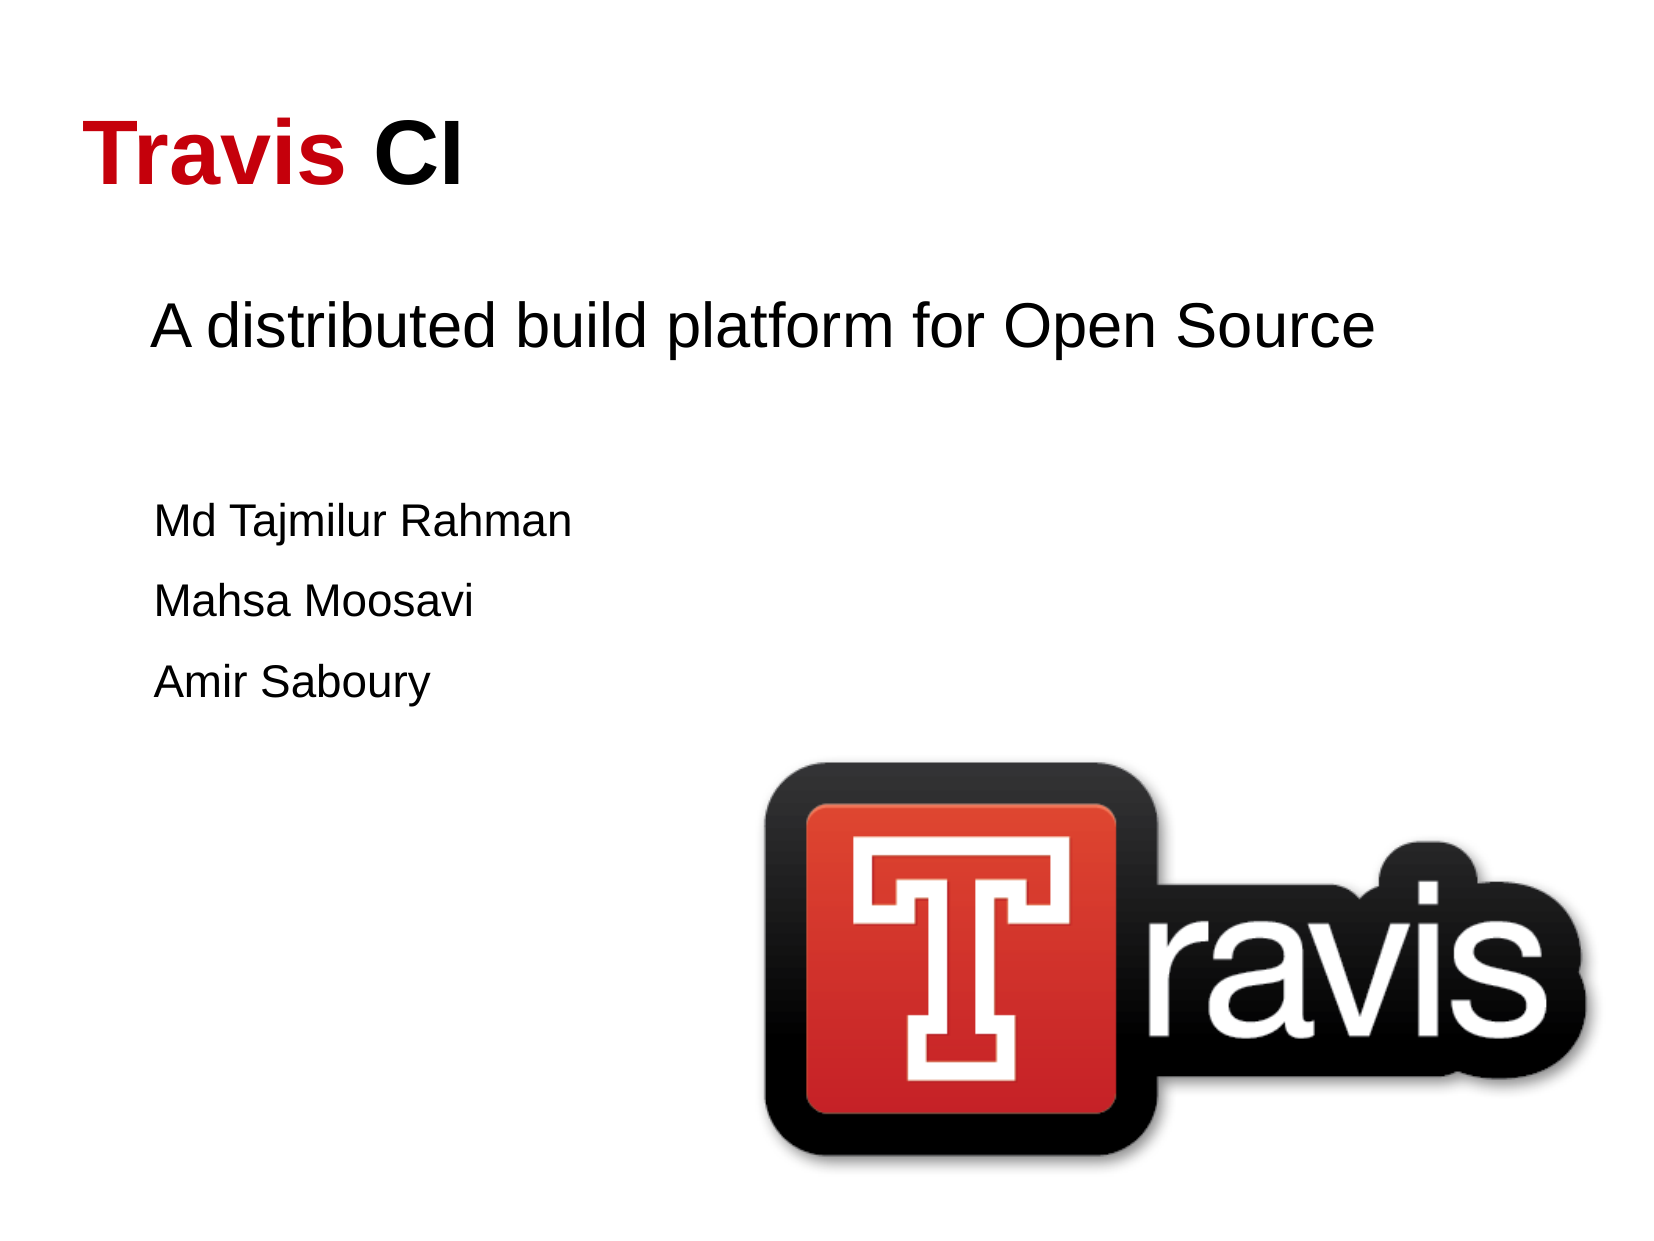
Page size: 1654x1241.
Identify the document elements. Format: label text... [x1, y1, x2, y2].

list A distributed build platform for Open Source [82, 290, 1382, 426]
list Md Tajmilur Rahman Mahsa Moosavi Amir Saboury [82, 494, 1571, 751]
title Travis CI [82, 49, 1571, 257]
picture [755, 755, 1606, 1177]
